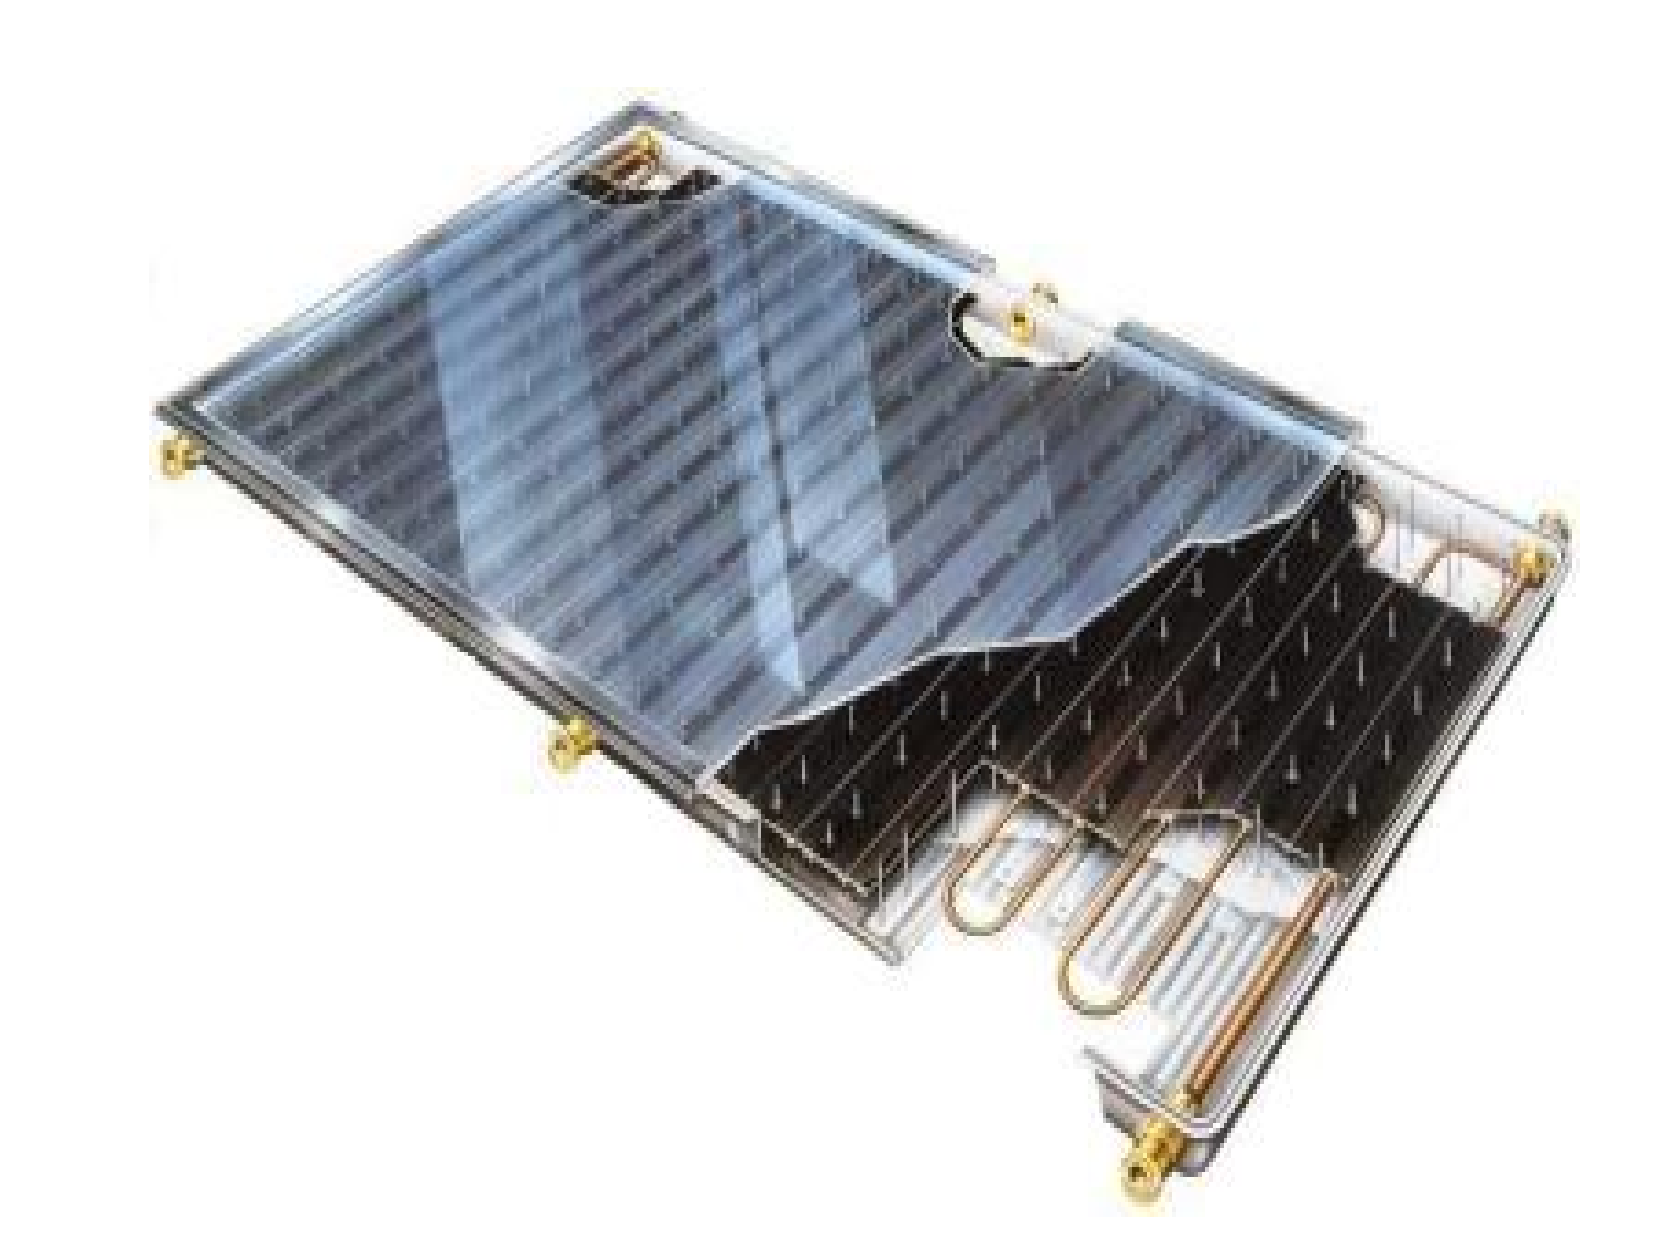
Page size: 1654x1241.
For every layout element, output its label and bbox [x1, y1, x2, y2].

picture [149, 87, 1580, 1217]
